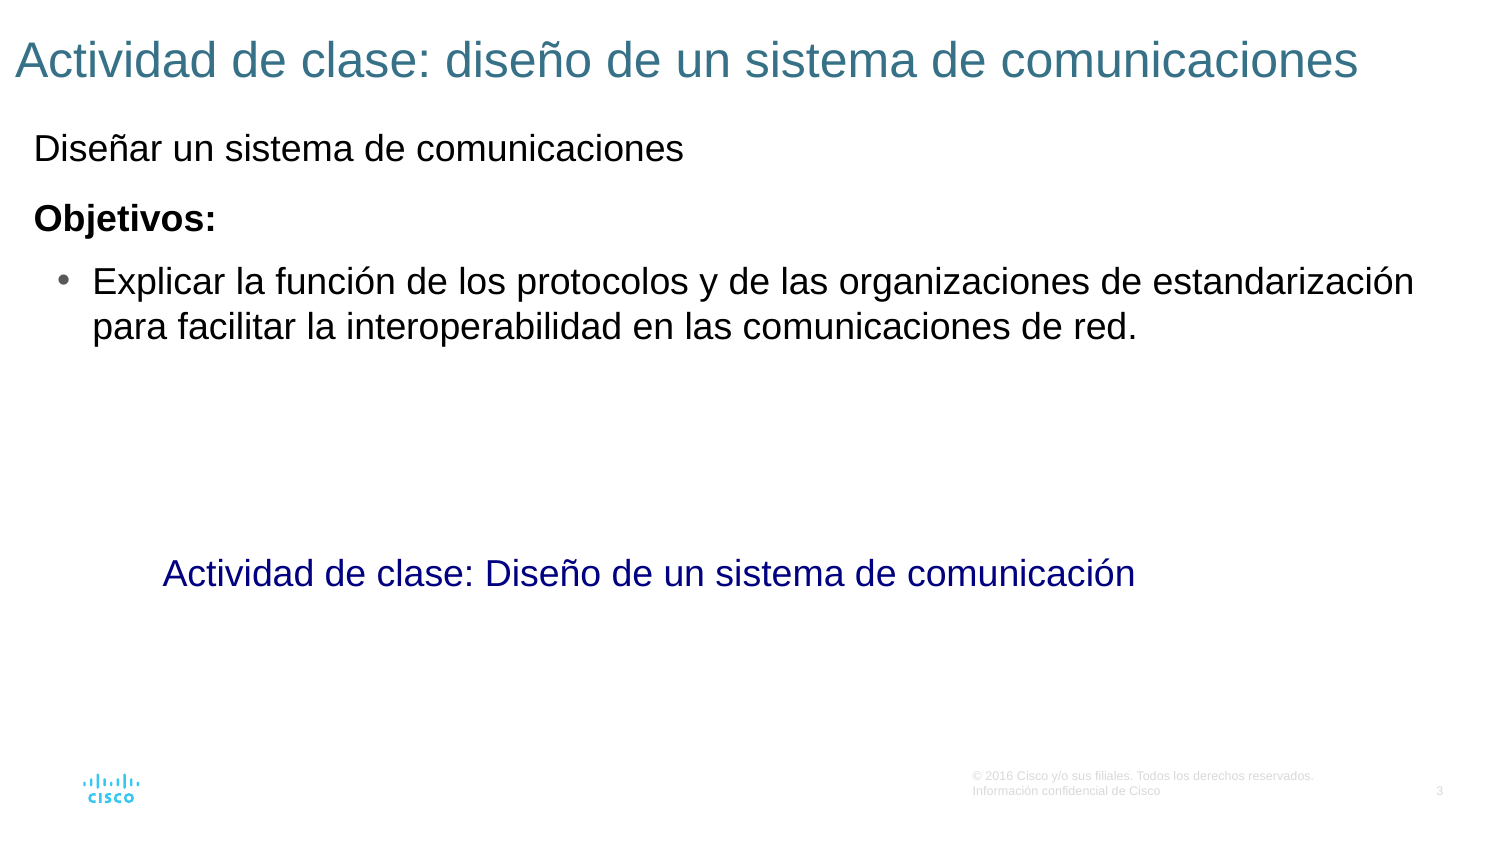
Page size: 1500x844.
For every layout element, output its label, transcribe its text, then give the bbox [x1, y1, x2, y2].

text_box Actividad de clase: Diseño de un sistema de comunicación [147, 545, 1477, 621]
list Diseñar un sistema de comunicaciones Objetivos: Explicar la función de los protocolos y de las organizaciones de estandarización para facilitar la interoperabilidad en las comunicaciones de red. [18, 116, 1457, 459]
title Actividad de clase: diseño de un sistema de comunicaciones [0, 6, 1500, 108]
